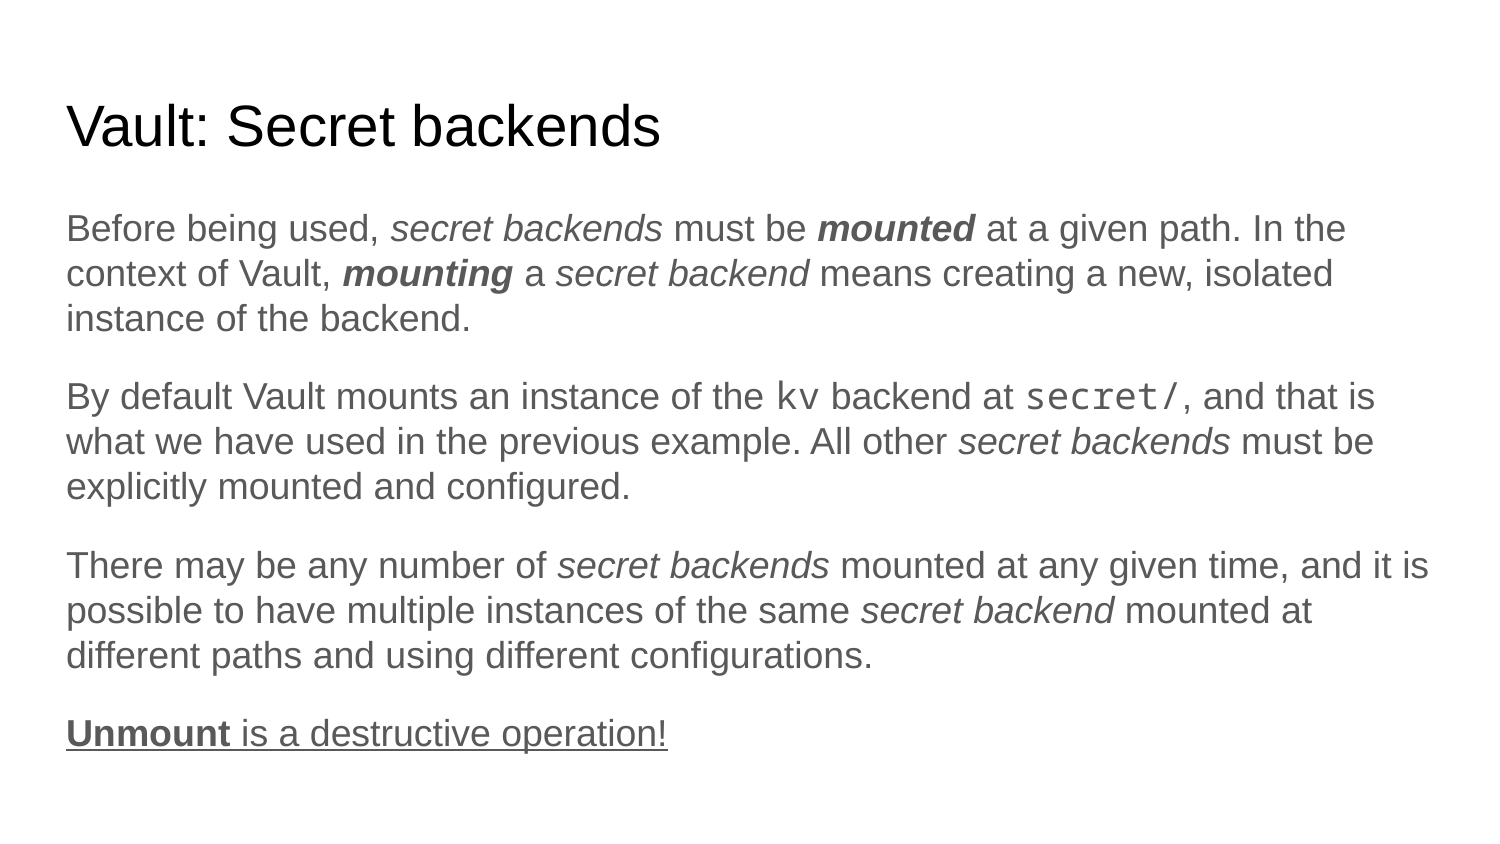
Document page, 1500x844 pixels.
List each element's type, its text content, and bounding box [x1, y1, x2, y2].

title Vault: Secret backends [51, 72, 1449, 167]
list Before being used, secret backends must be mounted at a given path. In the context of Vault, mounting a secret backend means creating a new, isolated instance of the backend. By default Vault mounts an instance of the kv backend at secret/, and that is what we have used in the previous example. All other secret backends must be explicitly mounted and configured. There may be any number of secret backends mounted at any given time, and it is possible to have multiple instances of the same secret backend mounted at different paths and using different configurations. Unmount is a destructive operation! [51, 189, 1449, 750]
